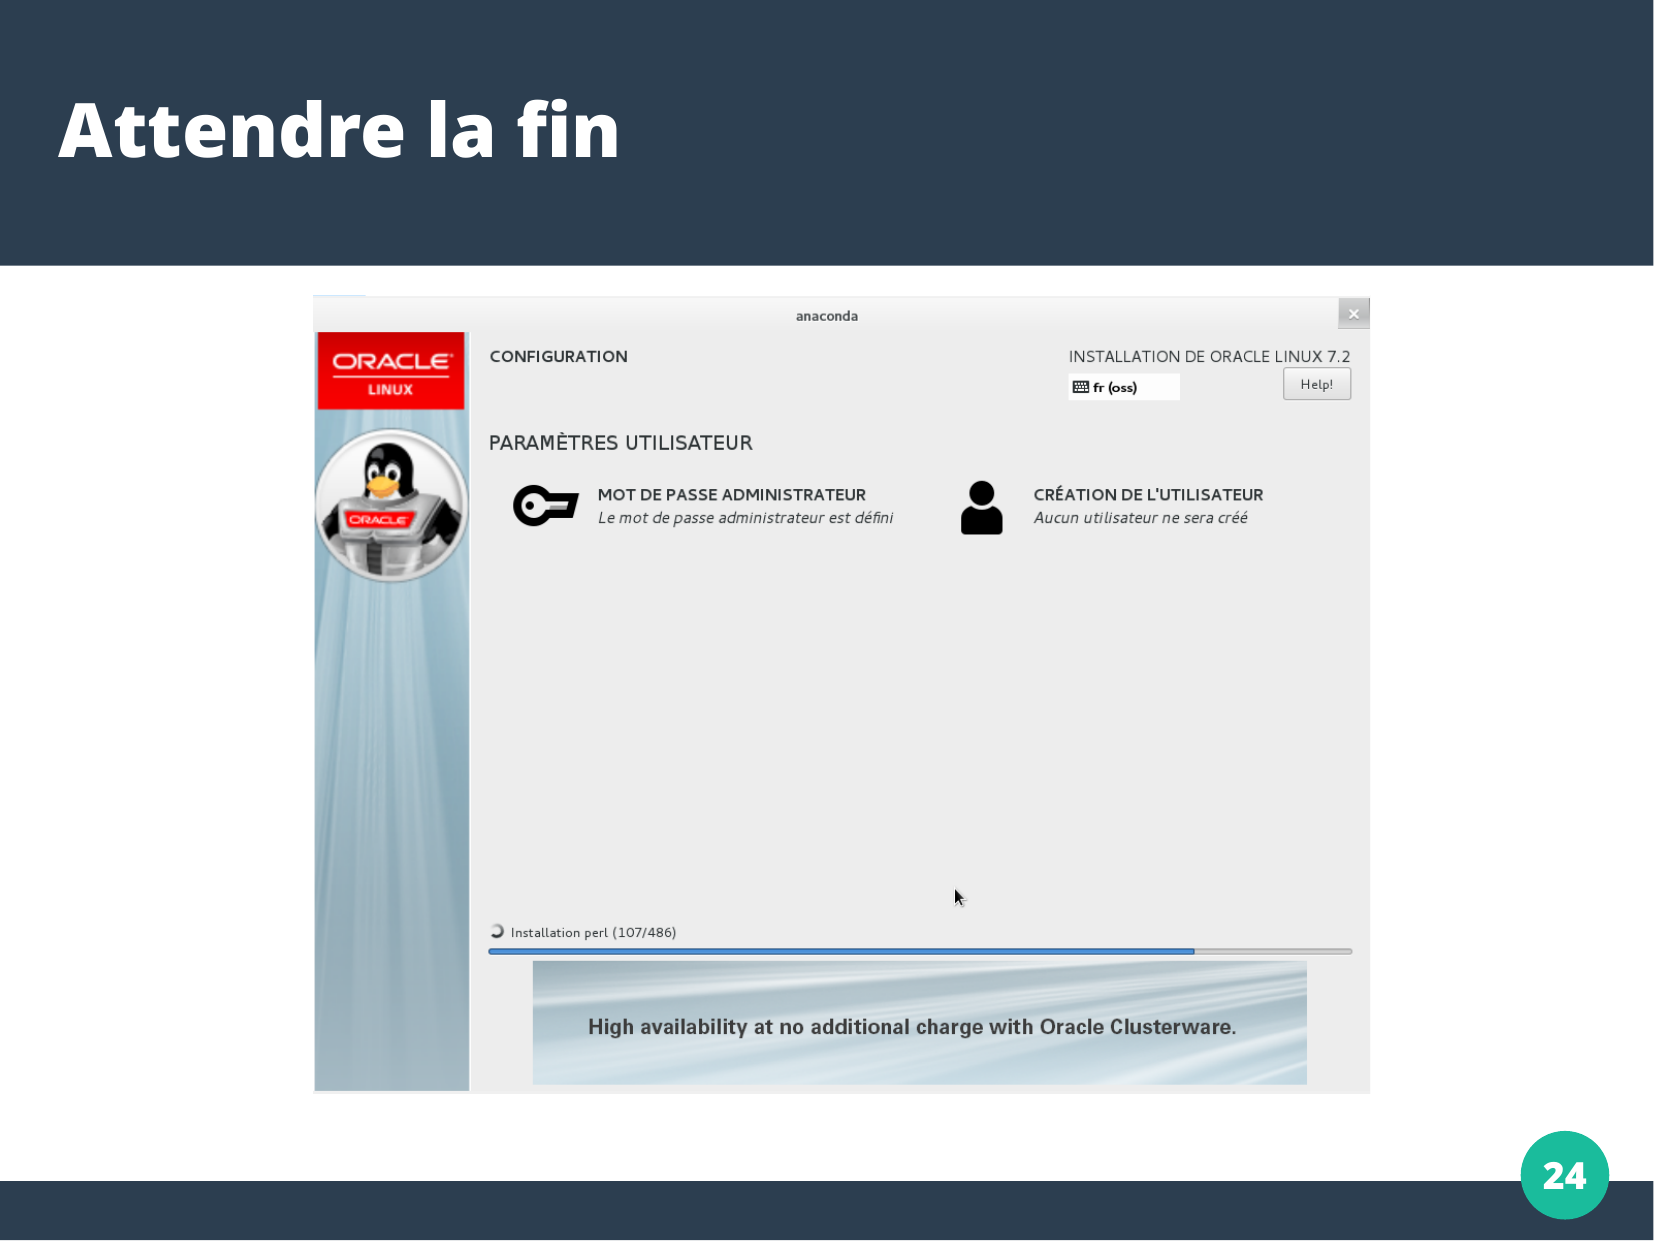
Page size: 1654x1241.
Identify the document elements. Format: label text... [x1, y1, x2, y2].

title Attendre la fin [59, 49, 1595, 207]
picture [313, 295, 1371, 1094]
